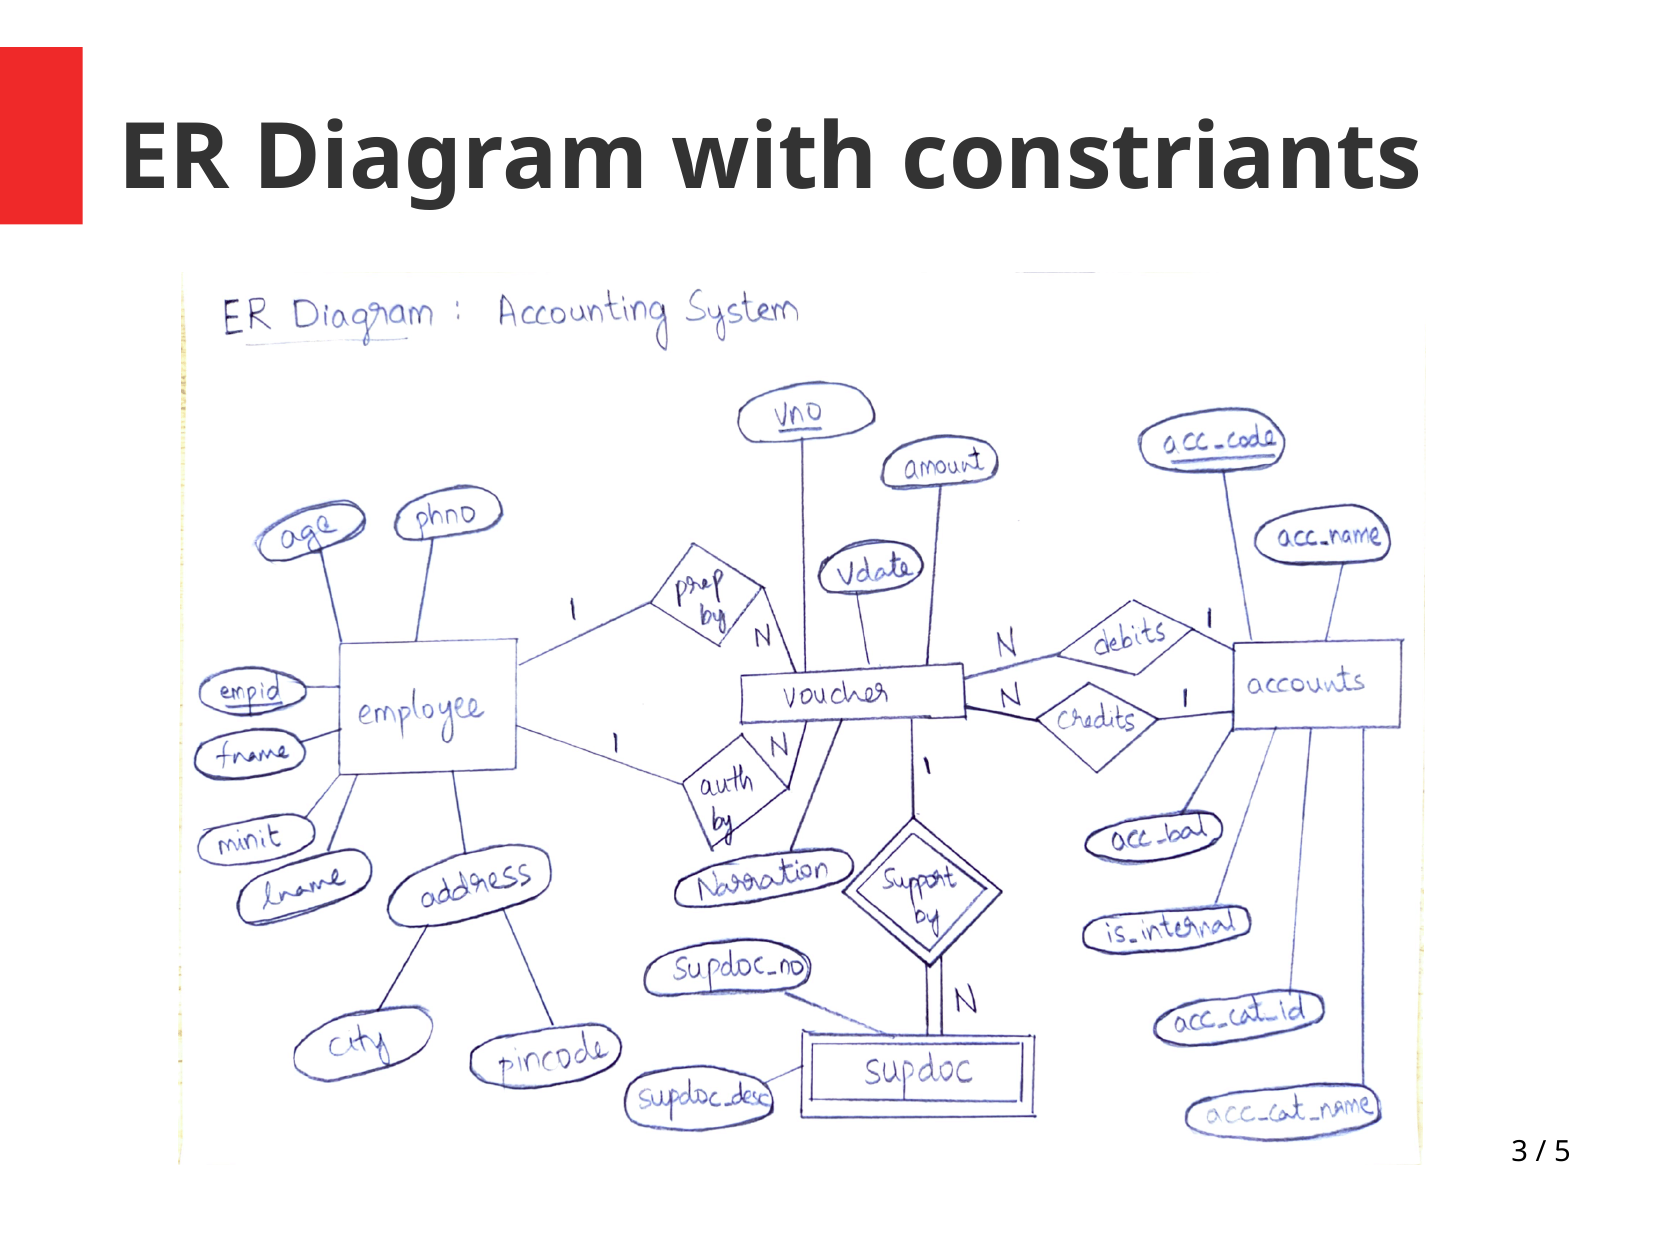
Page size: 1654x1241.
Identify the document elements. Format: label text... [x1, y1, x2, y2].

picture [177, 271, 1426, 1165]
title ER Diagram with constriants [118, 45, 1571, 260]
